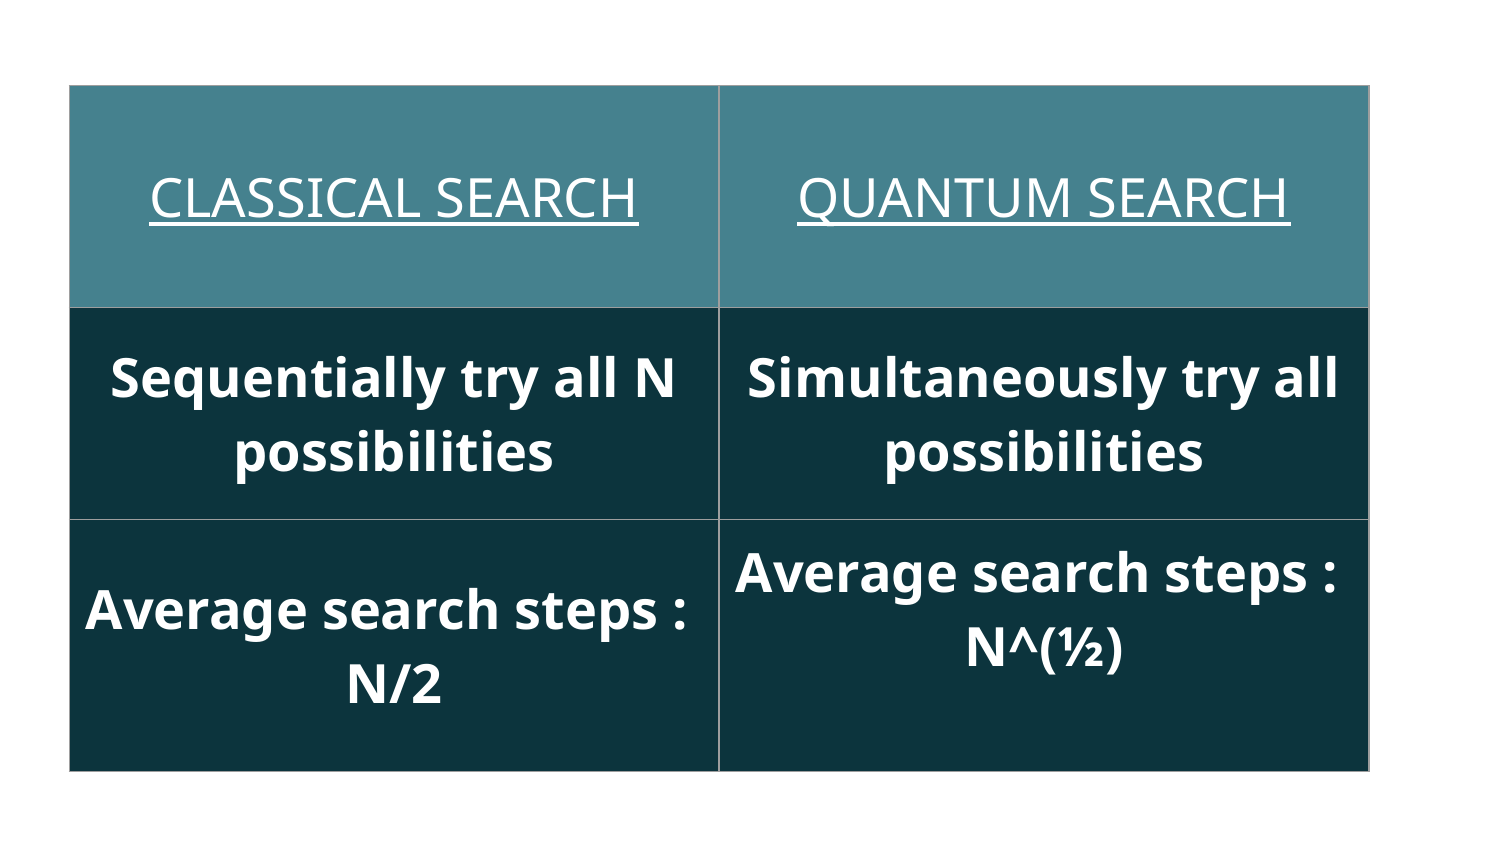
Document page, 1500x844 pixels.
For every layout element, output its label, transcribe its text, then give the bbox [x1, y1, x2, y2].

table_cell Average search steps : N^(½) [720, 520, 1368, 771]
table_cell Simultaneously try all possibilities [720, 308, 1368, 519]
table_header QUANTUM SEARCH [720, 86, 1368, 307]
table_cell Average search steps : N/2 [70, 520, 718, 771]
table_header CLASSICAL SEARCH [70, 86, 718, 307]
table_cell Sequentially try all N possibilities [70, 308, 718, 519]
